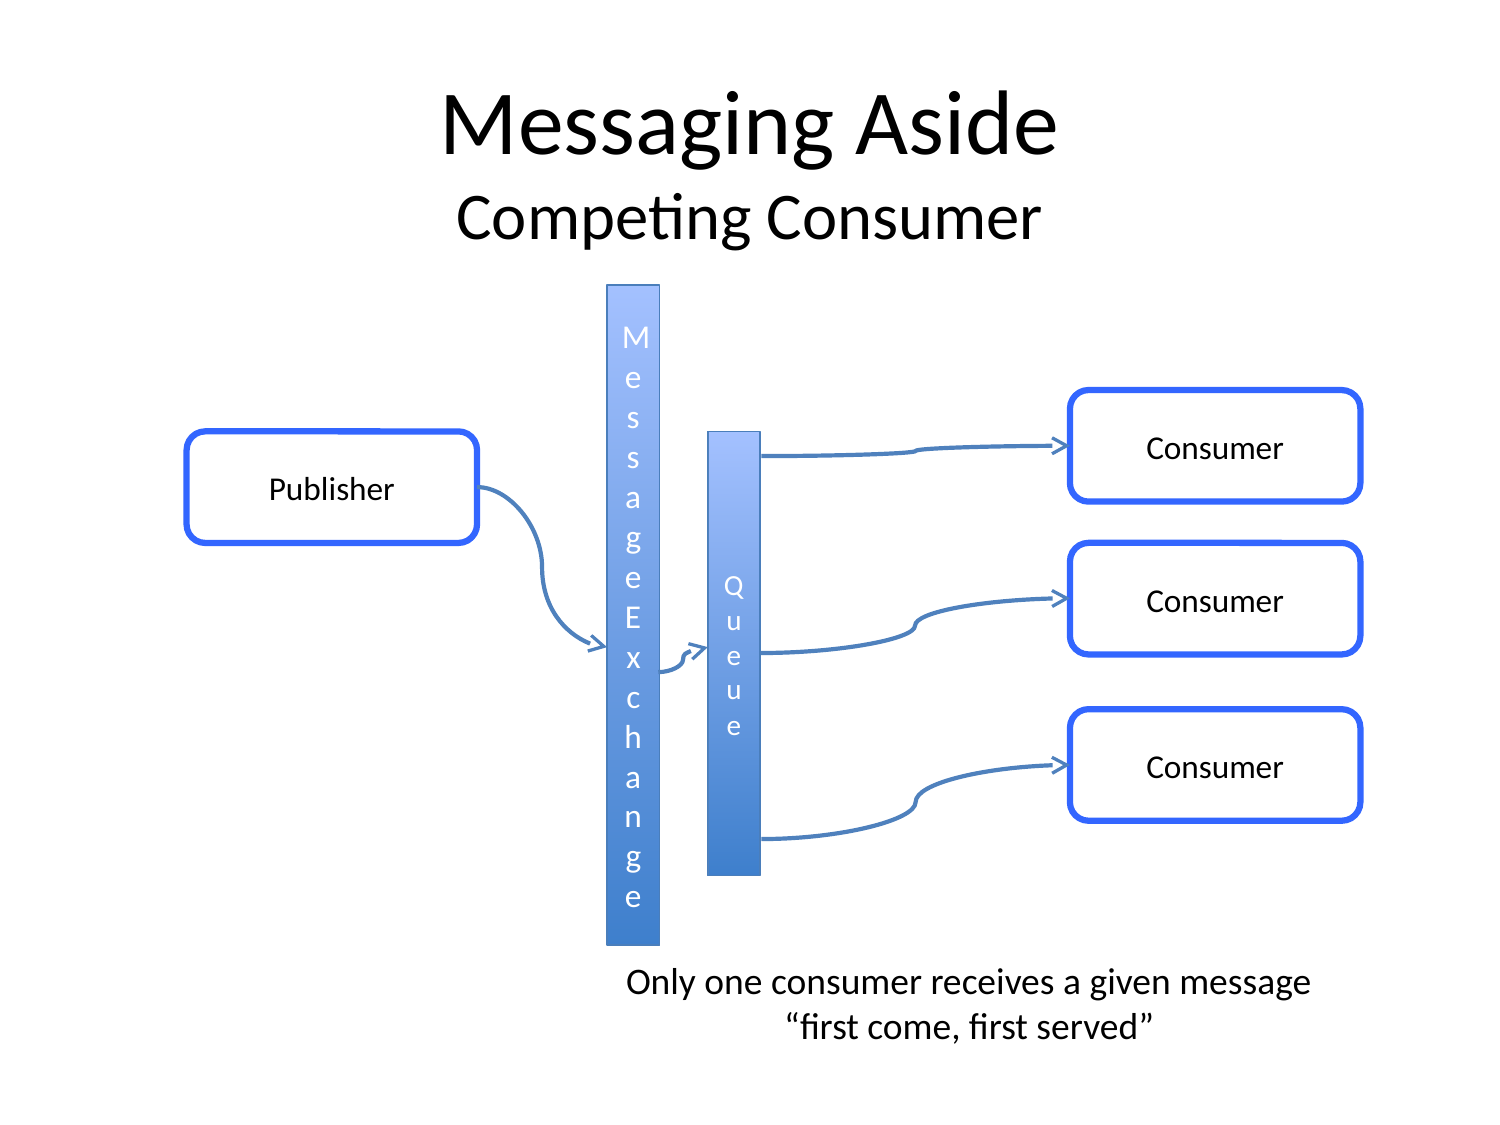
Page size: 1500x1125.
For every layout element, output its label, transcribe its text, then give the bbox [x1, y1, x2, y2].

text_box Publisher [186, 431, 478, 543]
text_box Message Exchange [607, 285, 660, 946]
text_box Only one consumer receives a given message “first come, first served” [611, 949, 1328, 1055]
text_box Consumer [1069, 709, 1361, 821]
text_box Consumer [1069, 542, 1361, 655]
text_box Queue [707, 431, 760, 876]
text_box Consumer [1069, 389, 1361, 502]
title Messaging Aside Competing Consumer [75, 45, 1425, 271]
